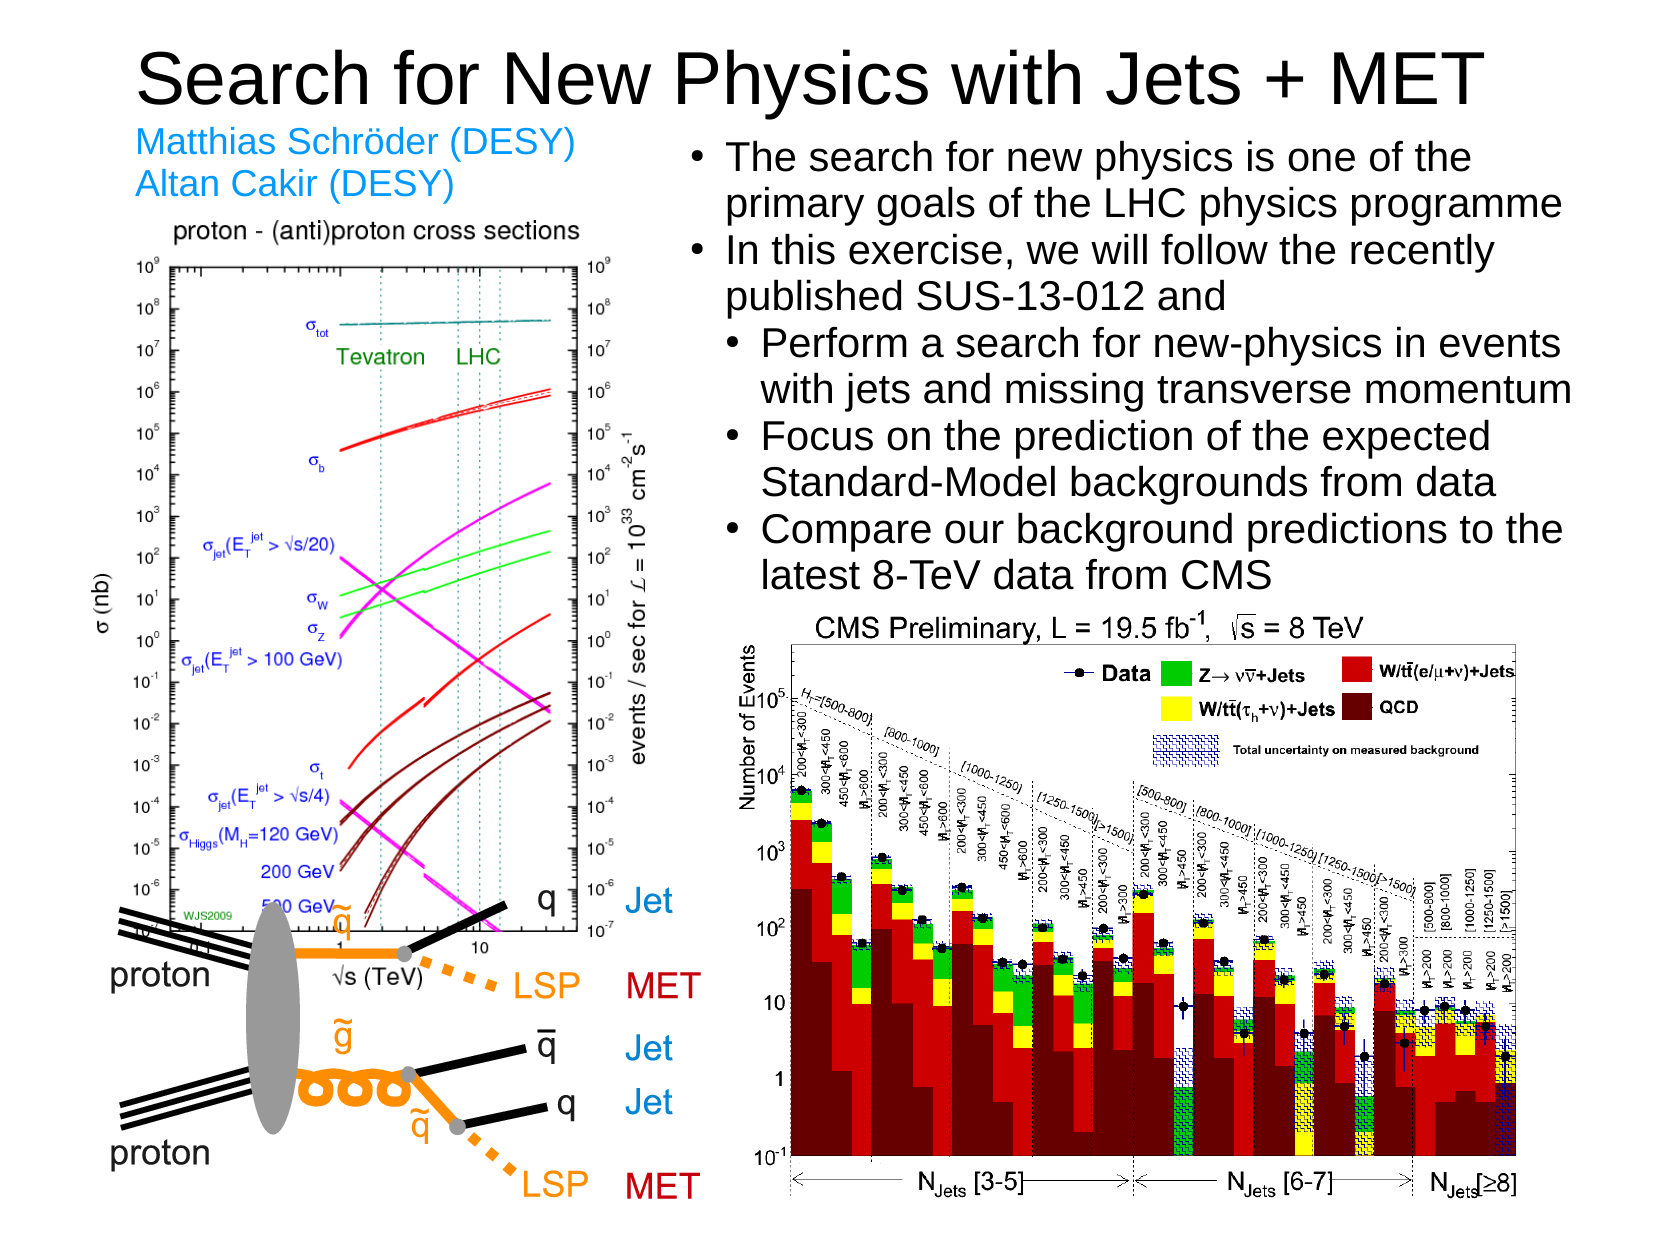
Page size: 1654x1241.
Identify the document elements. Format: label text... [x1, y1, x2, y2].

picture [90, 219, 708, 1210]
text_box The search for new physics is one of the primary goals of the LHC physics programme In this exercise, we will follow the recently published SUS-13-012 and Perform a search for new-physics in events with jets and missing transverse momentum Focus on the prediction of the expected Standard-Model backgrounds from data Compare our background predictions to the latest 8-TeV data from CMS [675, 126, 1621, 653]
picture [735, 653, 1531, 1219]
title Search for New Physics with Jets + MET Matthias Schröder (DESY) Altan Cakir (DESY) [135, 36, 1501, 205]
